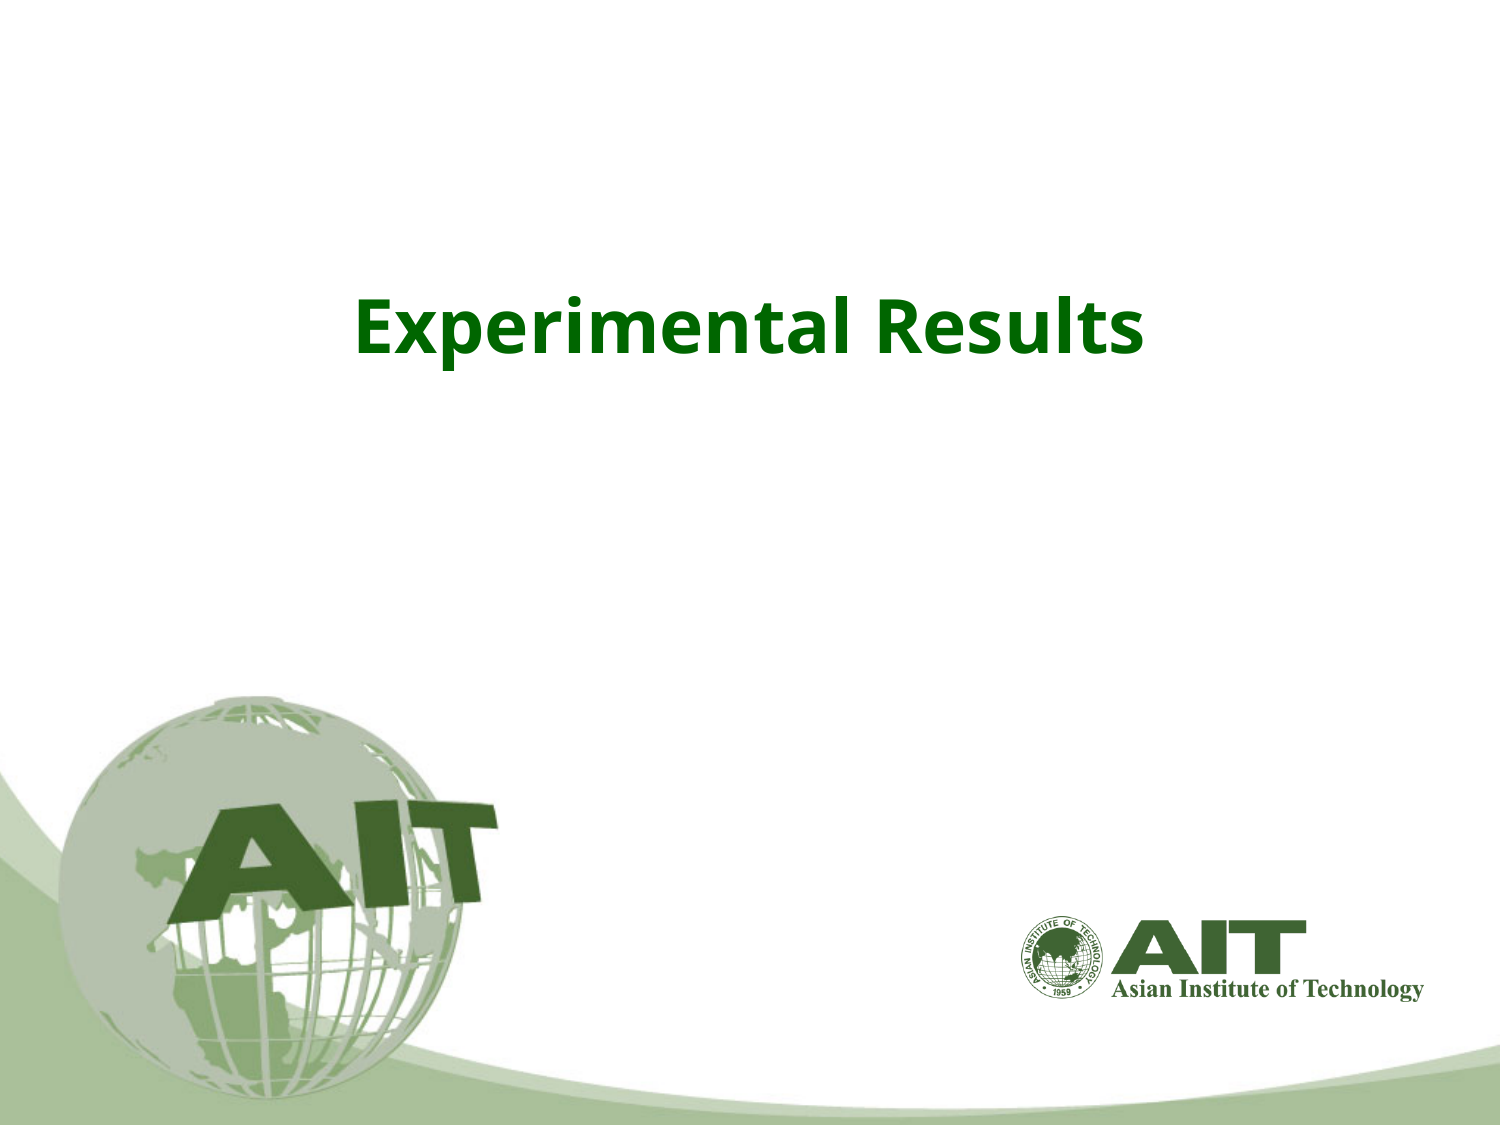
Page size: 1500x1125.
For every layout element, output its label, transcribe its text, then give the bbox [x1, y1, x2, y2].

picture [0, 0, 1500, 1125]
title Experimental Results [112, 203, 1387, 445]
